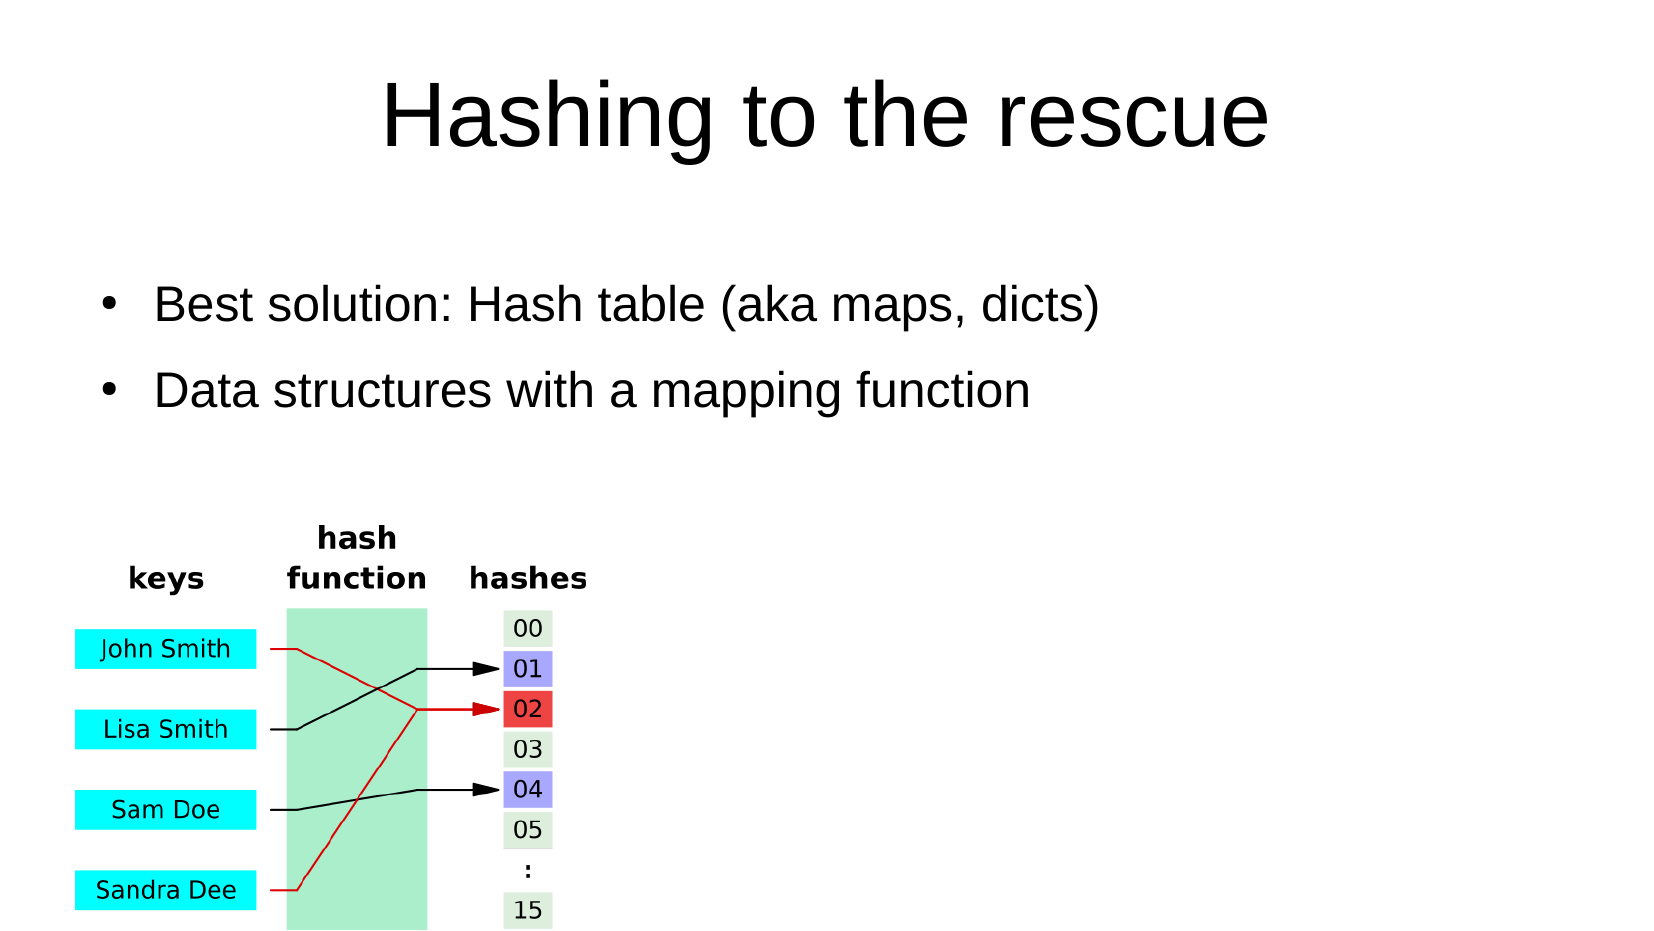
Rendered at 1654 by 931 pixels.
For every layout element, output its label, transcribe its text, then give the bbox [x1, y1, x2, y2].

title Hashing to the rescue [82, 37, 1571, 193]
picture [75, 525, 586, 931]
list Best solution: Hash table (aka maps, dicts) Data structures with a mapping function [82, 276, 1571, 817]
